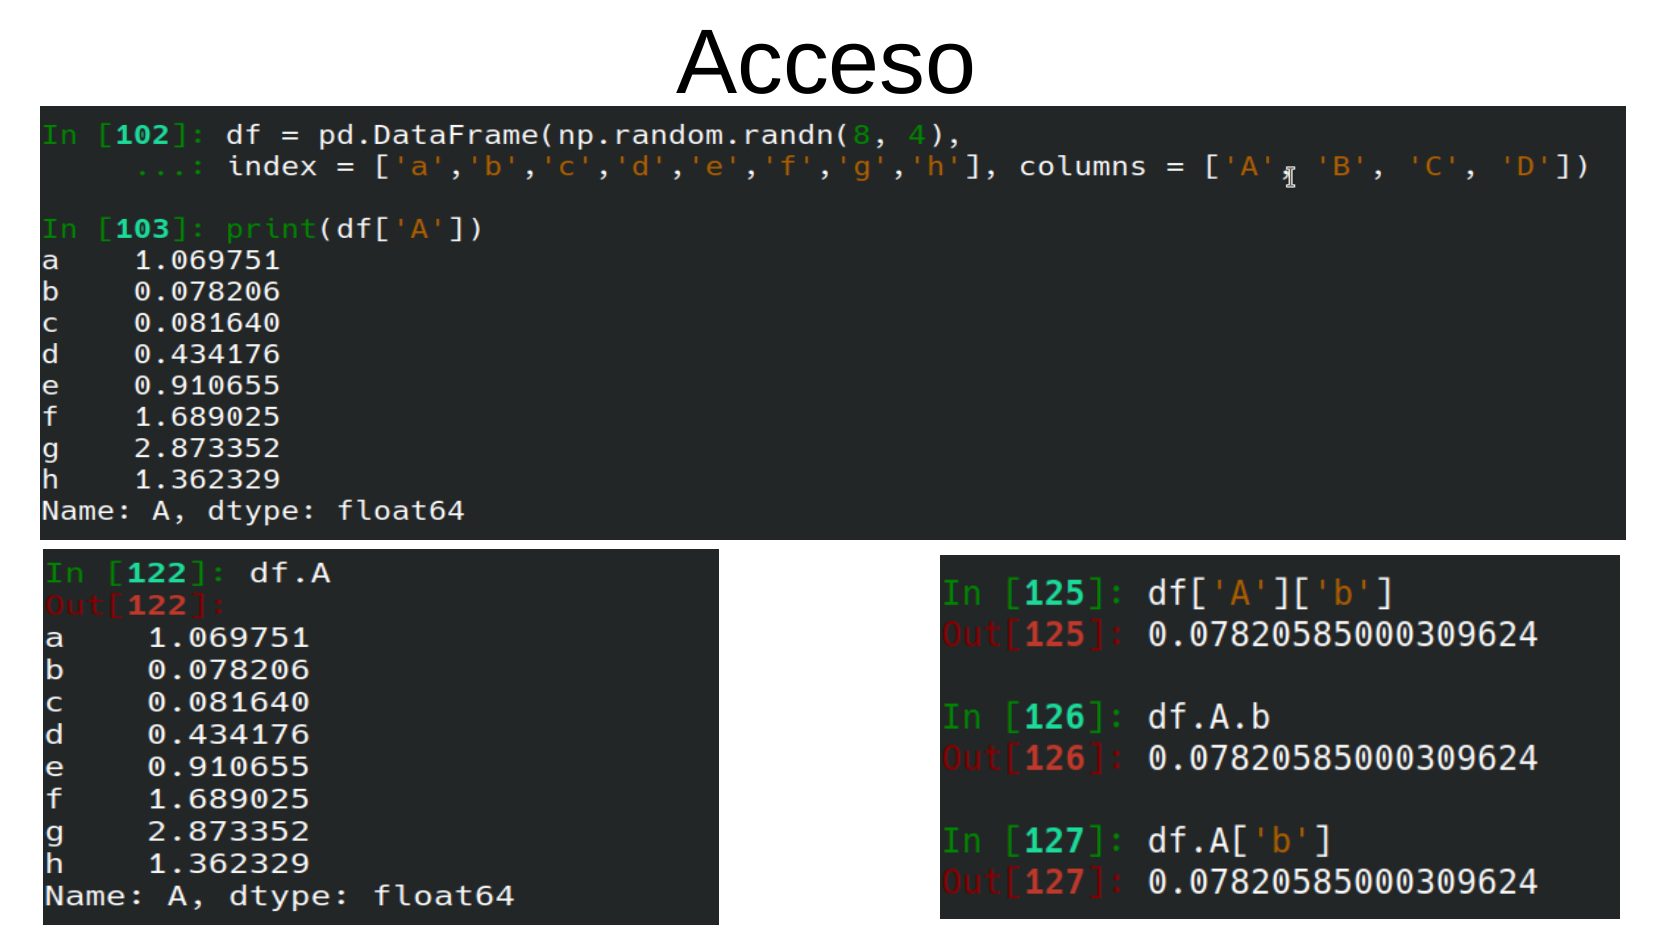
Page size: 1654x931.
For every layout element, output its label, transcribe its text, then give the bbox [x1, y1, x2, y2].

title Acceso [82, 0, 1571, 106]
picture [43, 549, 719, 925]
picture [940, 555, 1620, 919]
picture [40, 106, 1626, 541]
